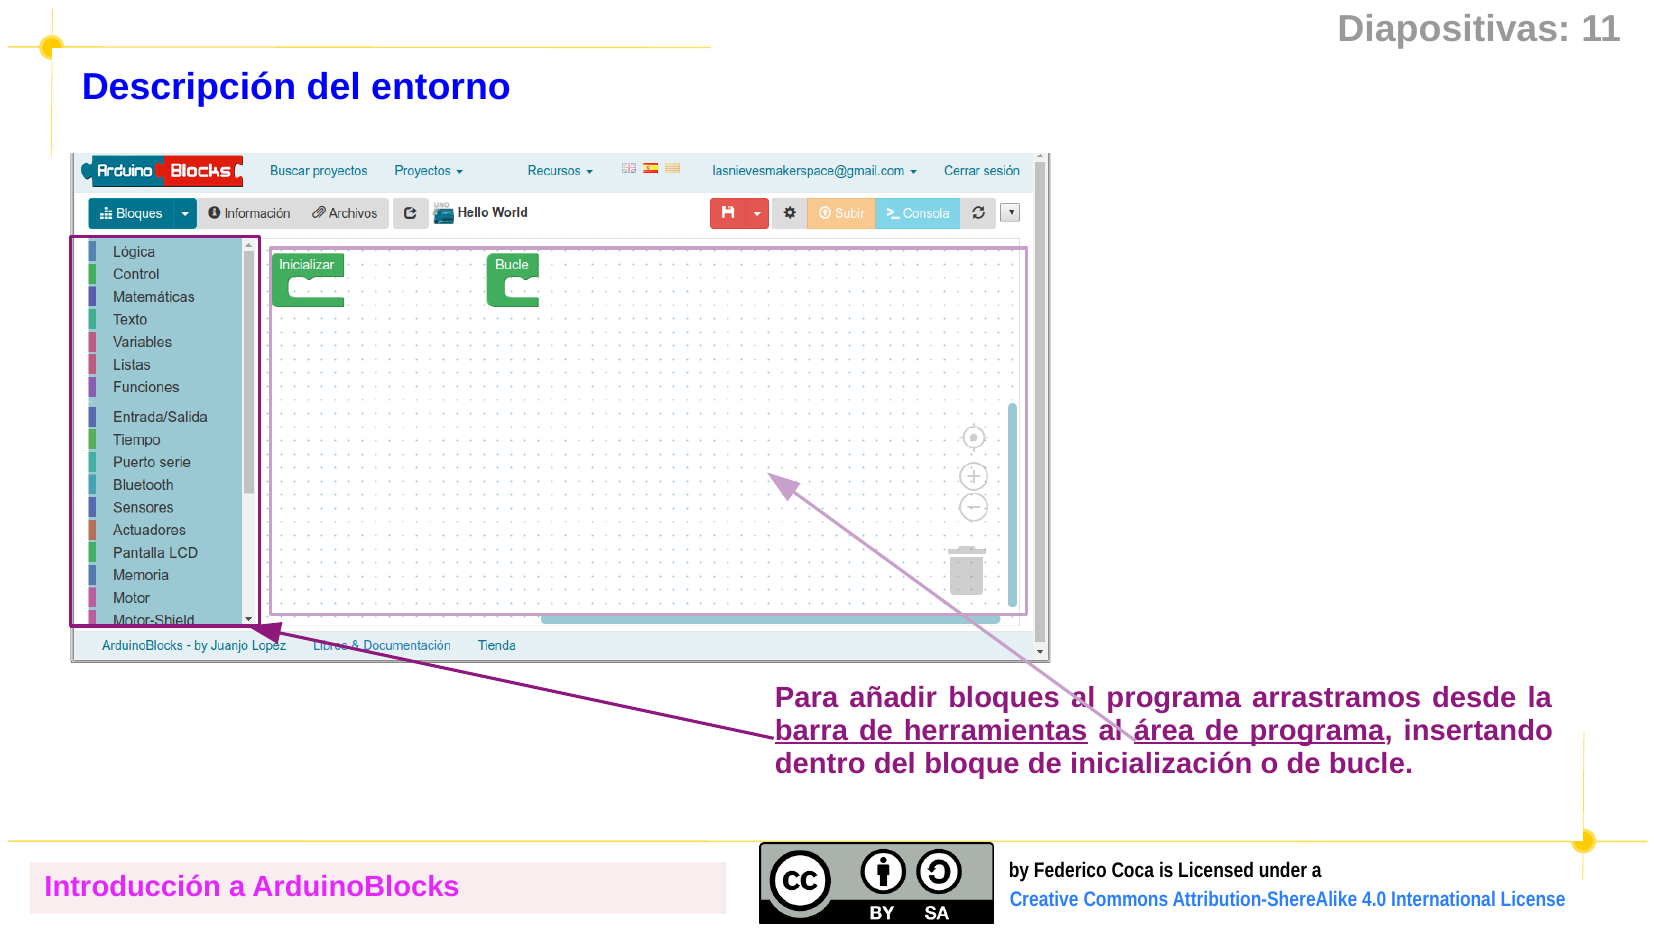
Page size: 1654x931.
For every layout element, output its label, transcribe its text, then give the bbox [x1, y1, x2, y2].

text_box Introducción a ArduinoBlocks [29, 862, 727, 915]
picture [272, 250, 1025, 613]
text_box Descripción del entorno [67, 58, 1207, 116]
picture [72, 238, 258, 624]
text_box Para añadir bloques al programa arrastramos desde la barra de herramientas al área de programa, insertando dentro del bloque de inicialización o de bucle. [760, 674, 1568, 919]
picture [70, 628, 450, 672]
text_box Diapositivas: 11 [1322, 0, 1644, 57]
picture [70, 153, 1051, 672]
